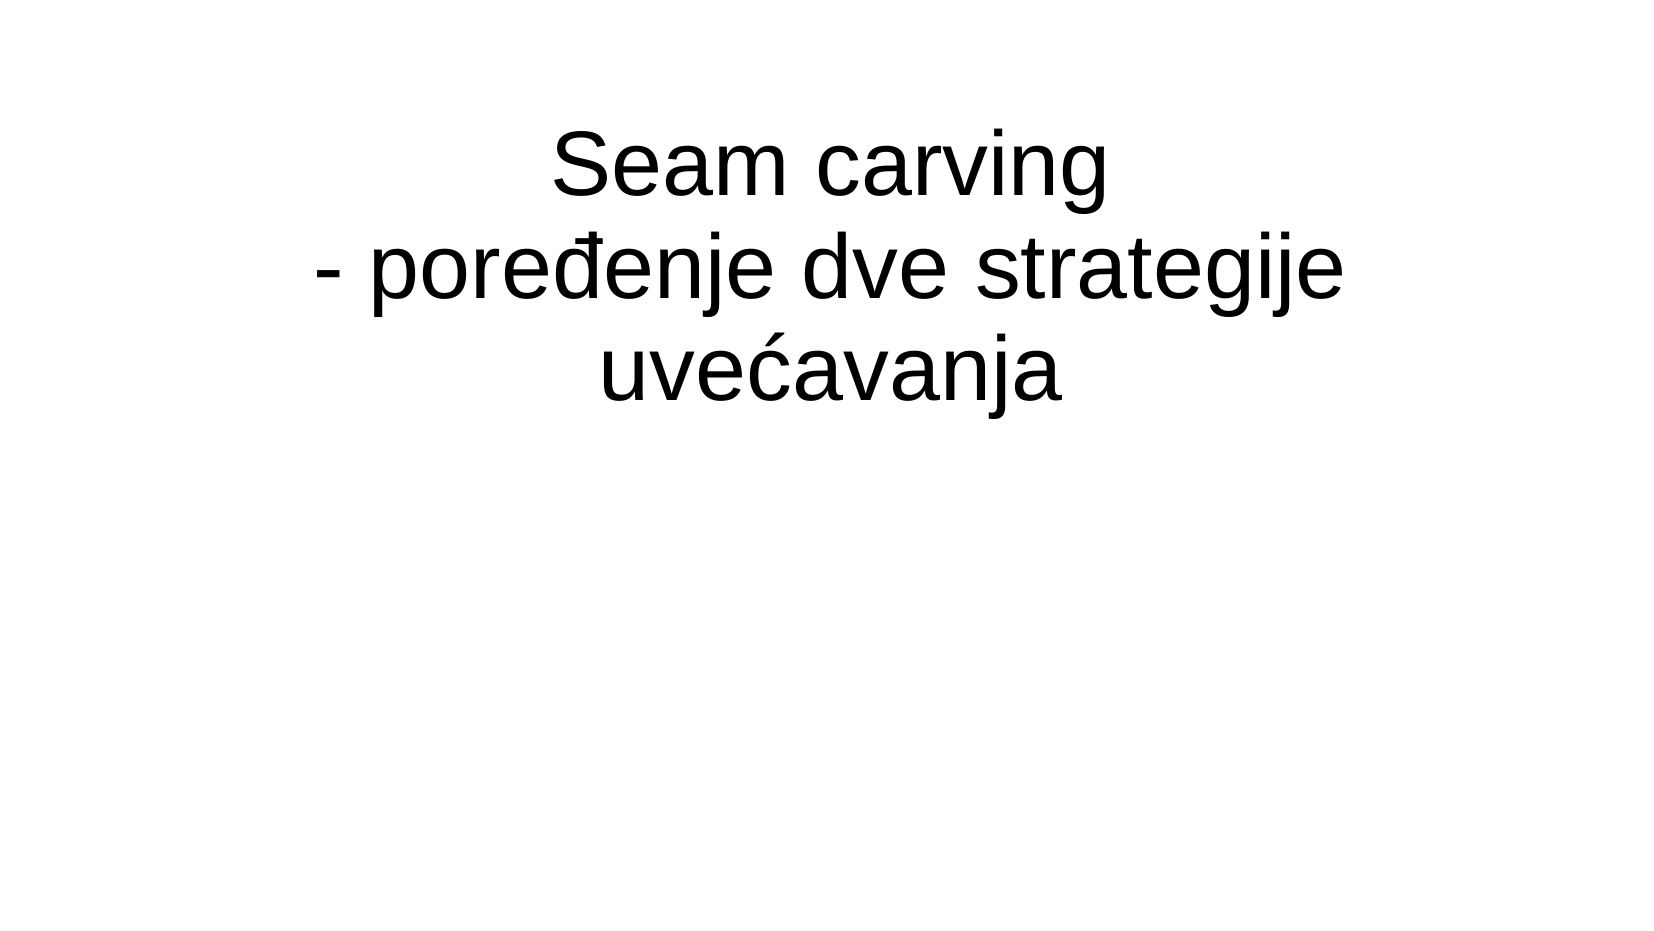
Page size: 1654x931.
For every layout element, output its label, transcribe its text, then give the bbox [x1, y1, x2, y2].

title Seam carving - poređenje dve strategije uvećavanja [86, 112, 1576, 421]
